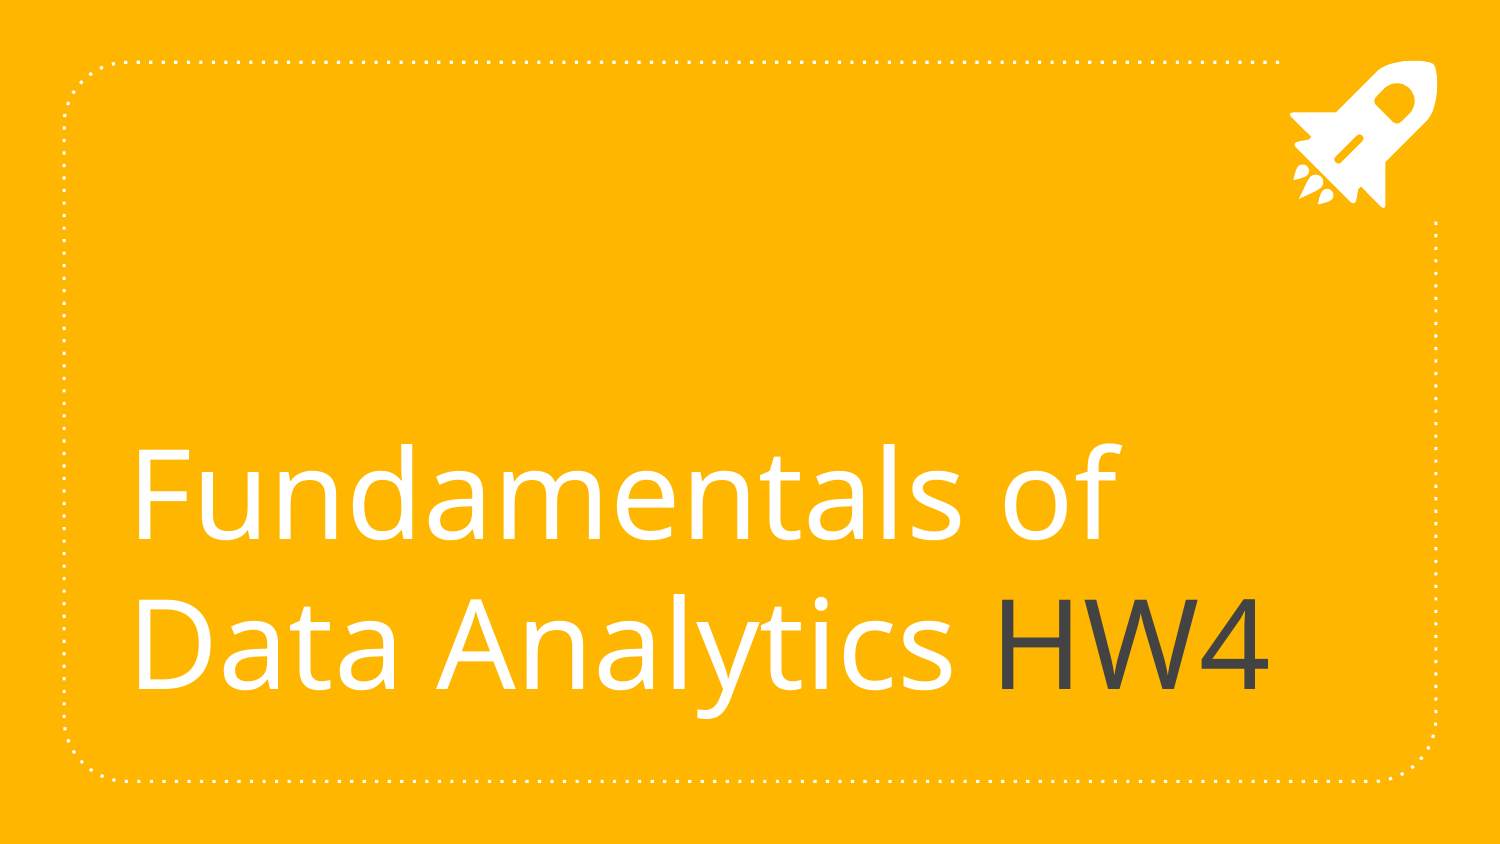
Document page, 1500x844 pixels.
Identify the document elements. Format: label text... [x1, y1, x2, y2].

text_box [1298, 174, 1324, 199]
text_box [1293, 164, 1310, 181]
text_box [1290, 60, 1438, 208]
text_box [1317, 188, 1334, 205]
title Fundamentals of Data Analytics HW4 [112, 384, 1388, 730]
